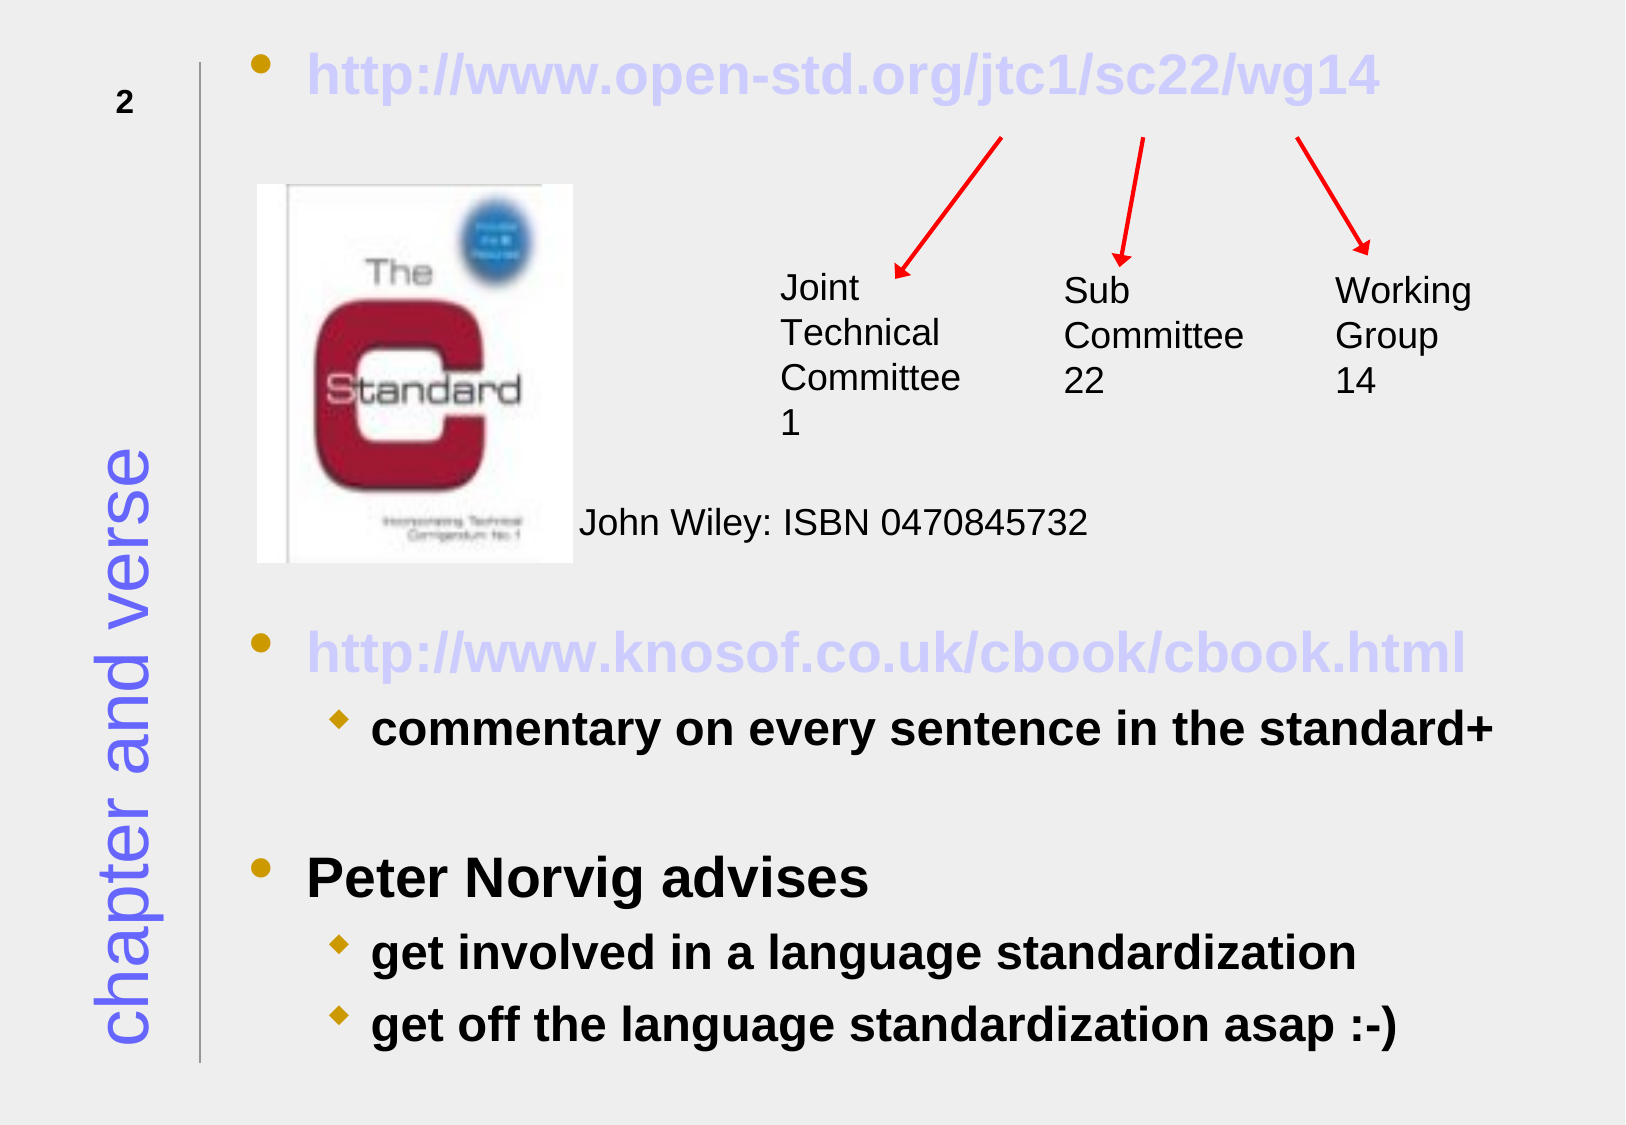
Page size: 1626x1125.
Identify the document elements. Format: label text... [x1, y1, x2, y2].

list http://www.open-std.org/jtc1/sc22/wg14 http://www.knosof.co.uk/cbook/cbook.html commentary on every sentence in the standard+ Peter Norvig advises get involved in a language standardization get off the language standardization asap :-) [236, 29, 1565, 1063]
title chapter and verse [50, 187, 188, 1063]
text_box Working Group 14 [1320, 258, 1593, 410]
text_box John Wiley: ISBN 0470845732 [564, 490, 1439, 552]
picture [257, 184, 573, 563]
text_box Joint Technical Committee 1 [765, 255, 1038, 451]
text_box Sub Committee 22 [1048, 258, 1320, 410]
